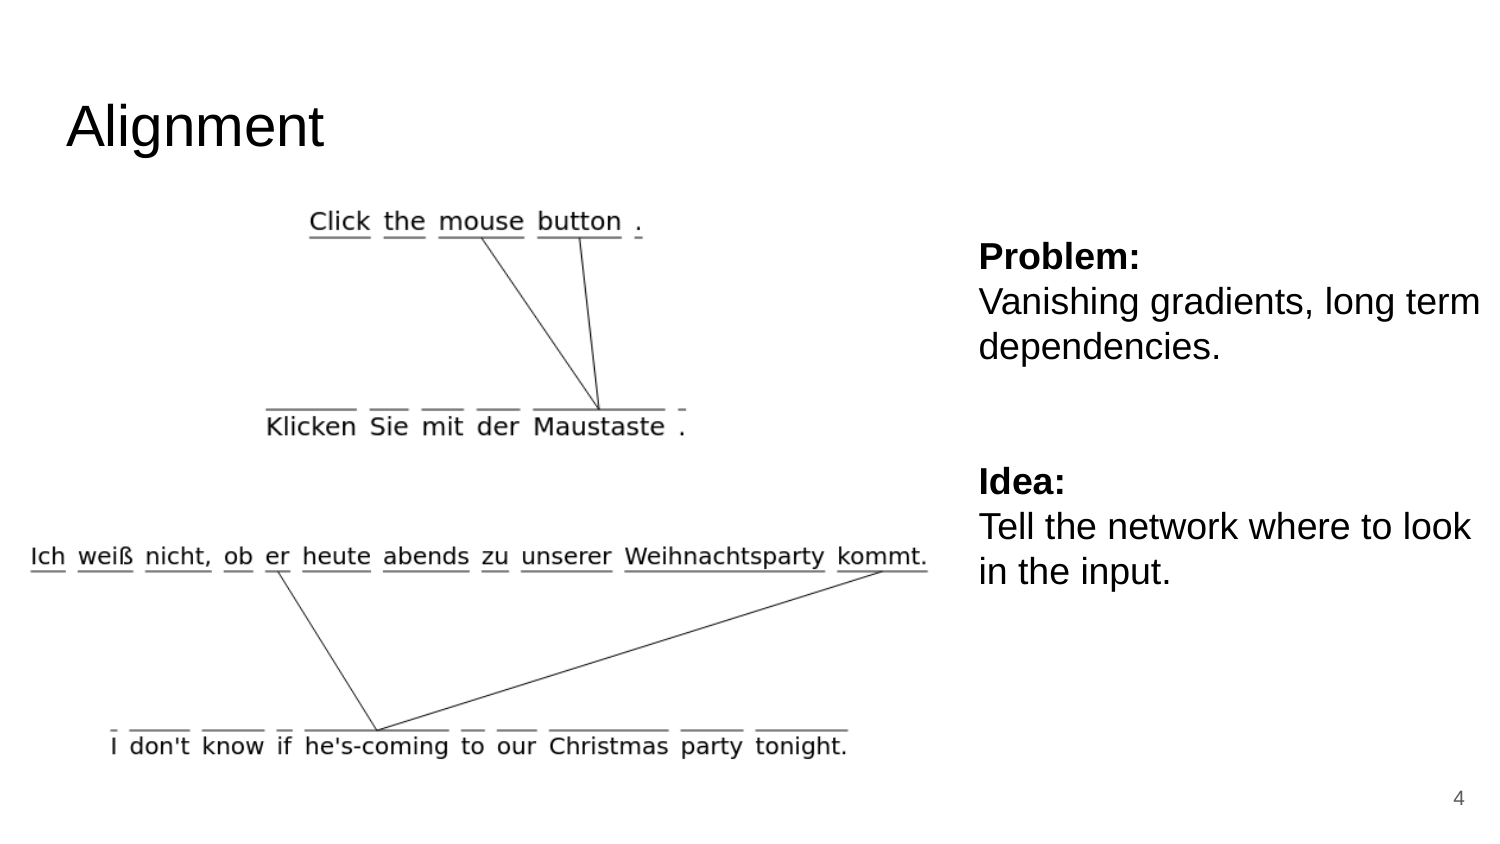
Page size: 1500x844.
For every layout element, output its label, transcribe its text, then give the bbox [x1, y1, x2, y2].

picture [261, 207, 713, 447]
text_box Problem: Vanishing gradients, long term dependencies. Idea: Tell the network where to look in the input. [963, 217, 1500, 669]
picture [22, 543, 952, 765]
slide_number <number> [1389, 764, 1480, 830]
title Alignment [51, 72, 1449, 167]
